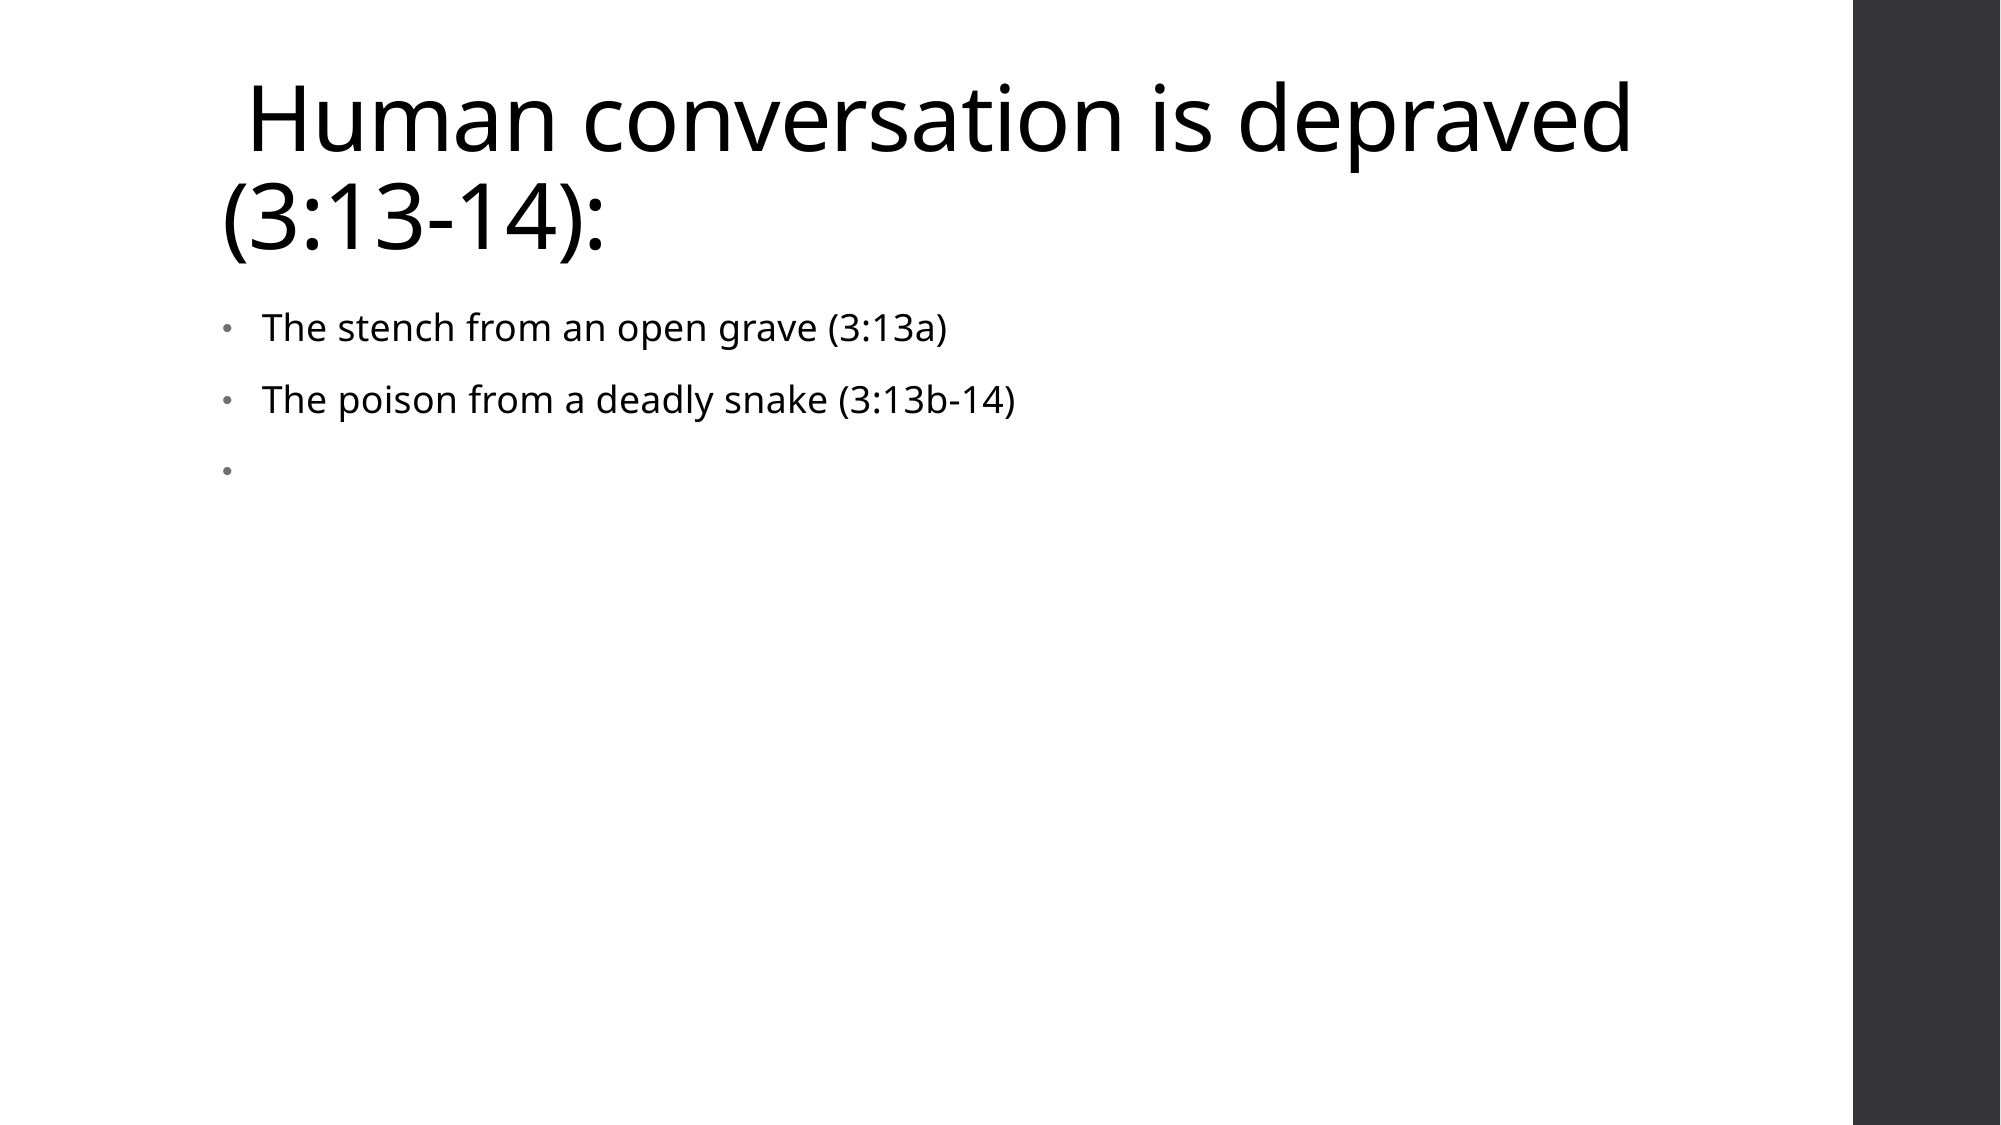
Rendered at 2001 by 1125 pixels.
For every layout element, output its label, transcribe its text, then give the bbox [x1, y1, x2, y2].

title Human conversation is depraved (3:13-14): [206, 60, 1797, 278]
list The stench from an open grave (3:13a) The poison from a deadly snake (3:13b-14) [206, 299, 1617, 1014]
